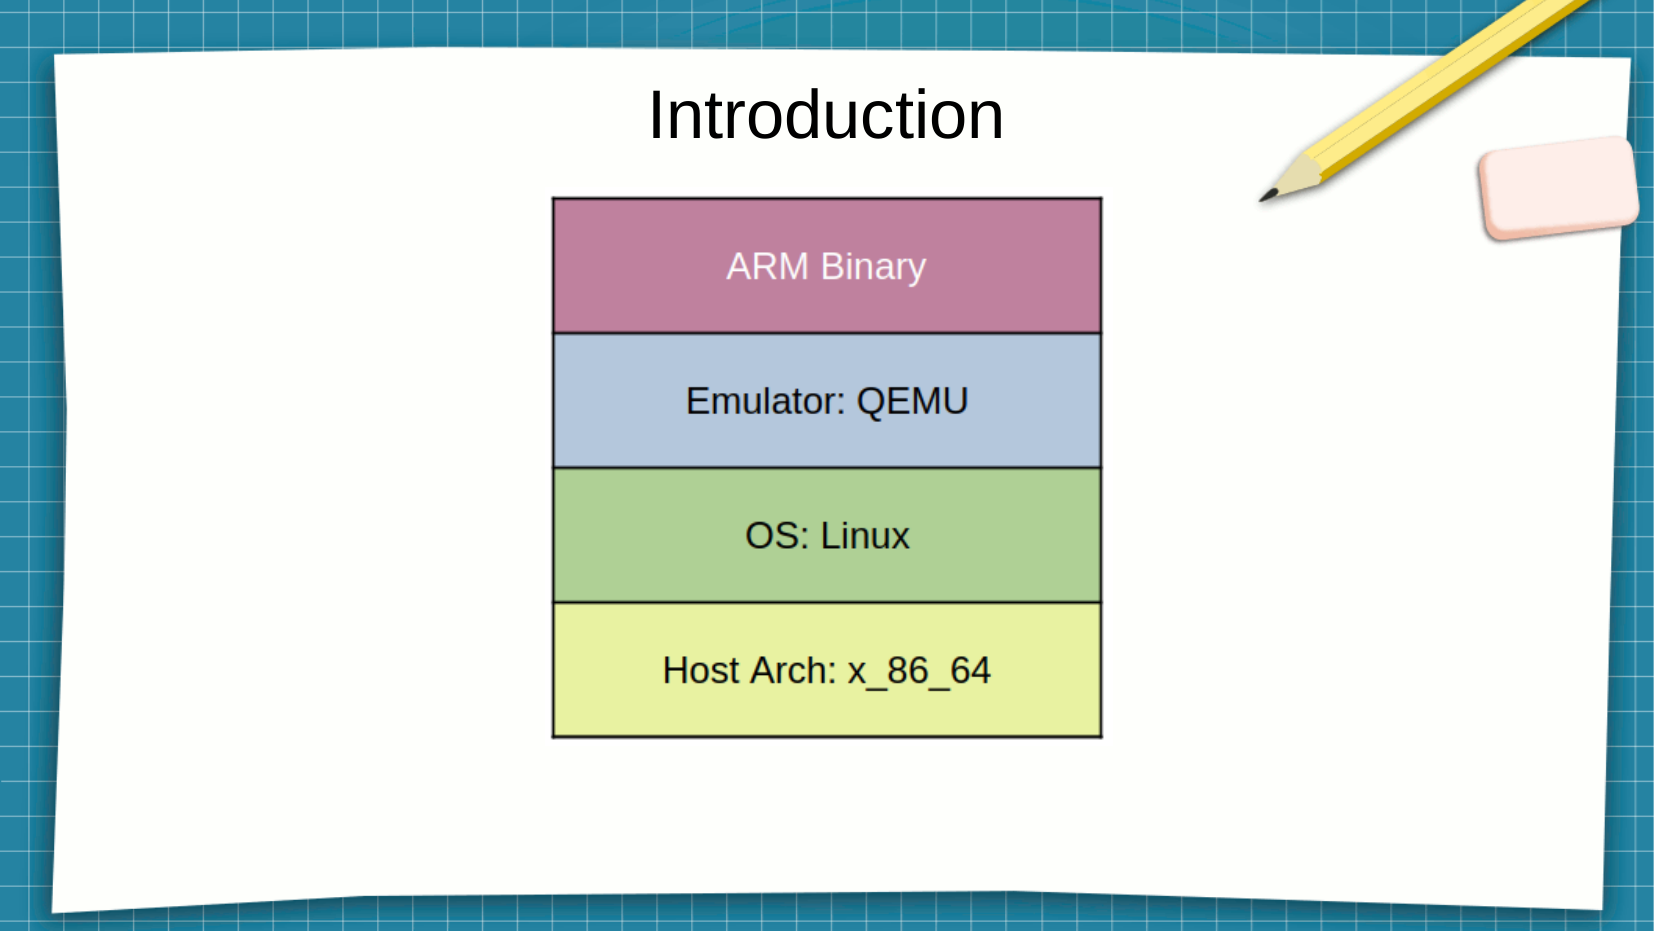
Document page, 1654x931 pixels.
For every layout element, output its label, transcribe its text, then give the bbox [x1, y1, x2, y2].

title Introduction [82, 37, 1571, 193]
picture [0, 0, 1654, 931]
